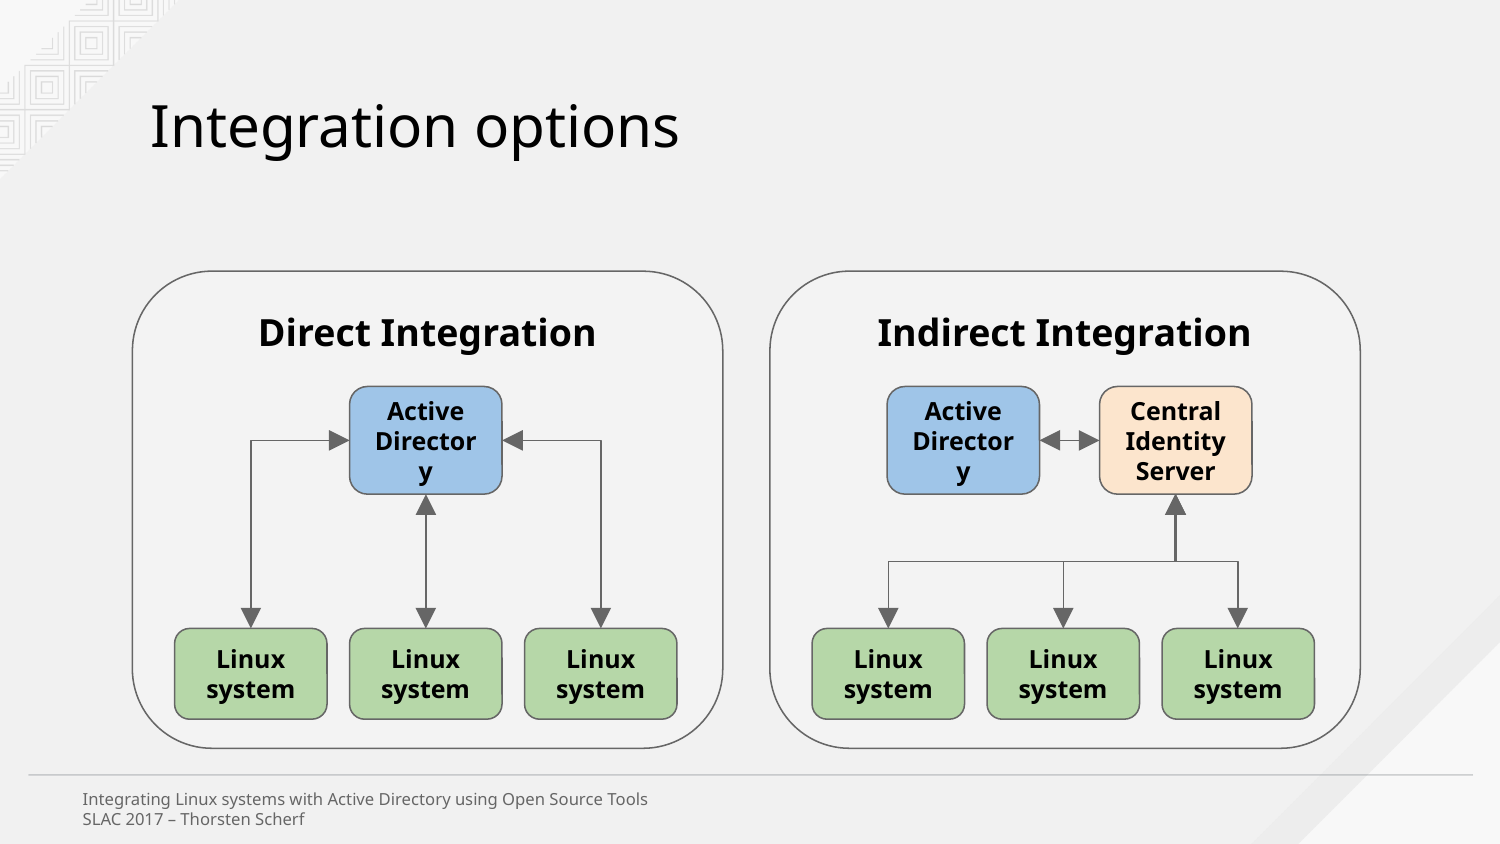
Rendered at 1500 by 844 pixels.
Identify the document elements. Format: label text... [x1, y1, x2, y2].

text_box Indirect Integration [769, 271, 1361, 749]
text_box Linux system [1162, 628, 1315, 720]
text_box Active Directory [887, 386, 1040, 495]
title Integration options [135, 0, 1365, 175]
text_box Linux system [987, 628, 1140, 720]
text_box Central Identity Server [1099, 386, 1253, 495]
text_box Active Directory [349, 386, 503, 495]
text_box Linux system [524, 628, 678, 720]
text_box Direct Integration [132, 271, 723, 749]
text_box Linux system [349, 628, 503, 720]
text_box Linux system [812, 628, 965, 720]
text_box Linux system [174, 628, 328, 720]
picture [0, 0, 1500, 844]
